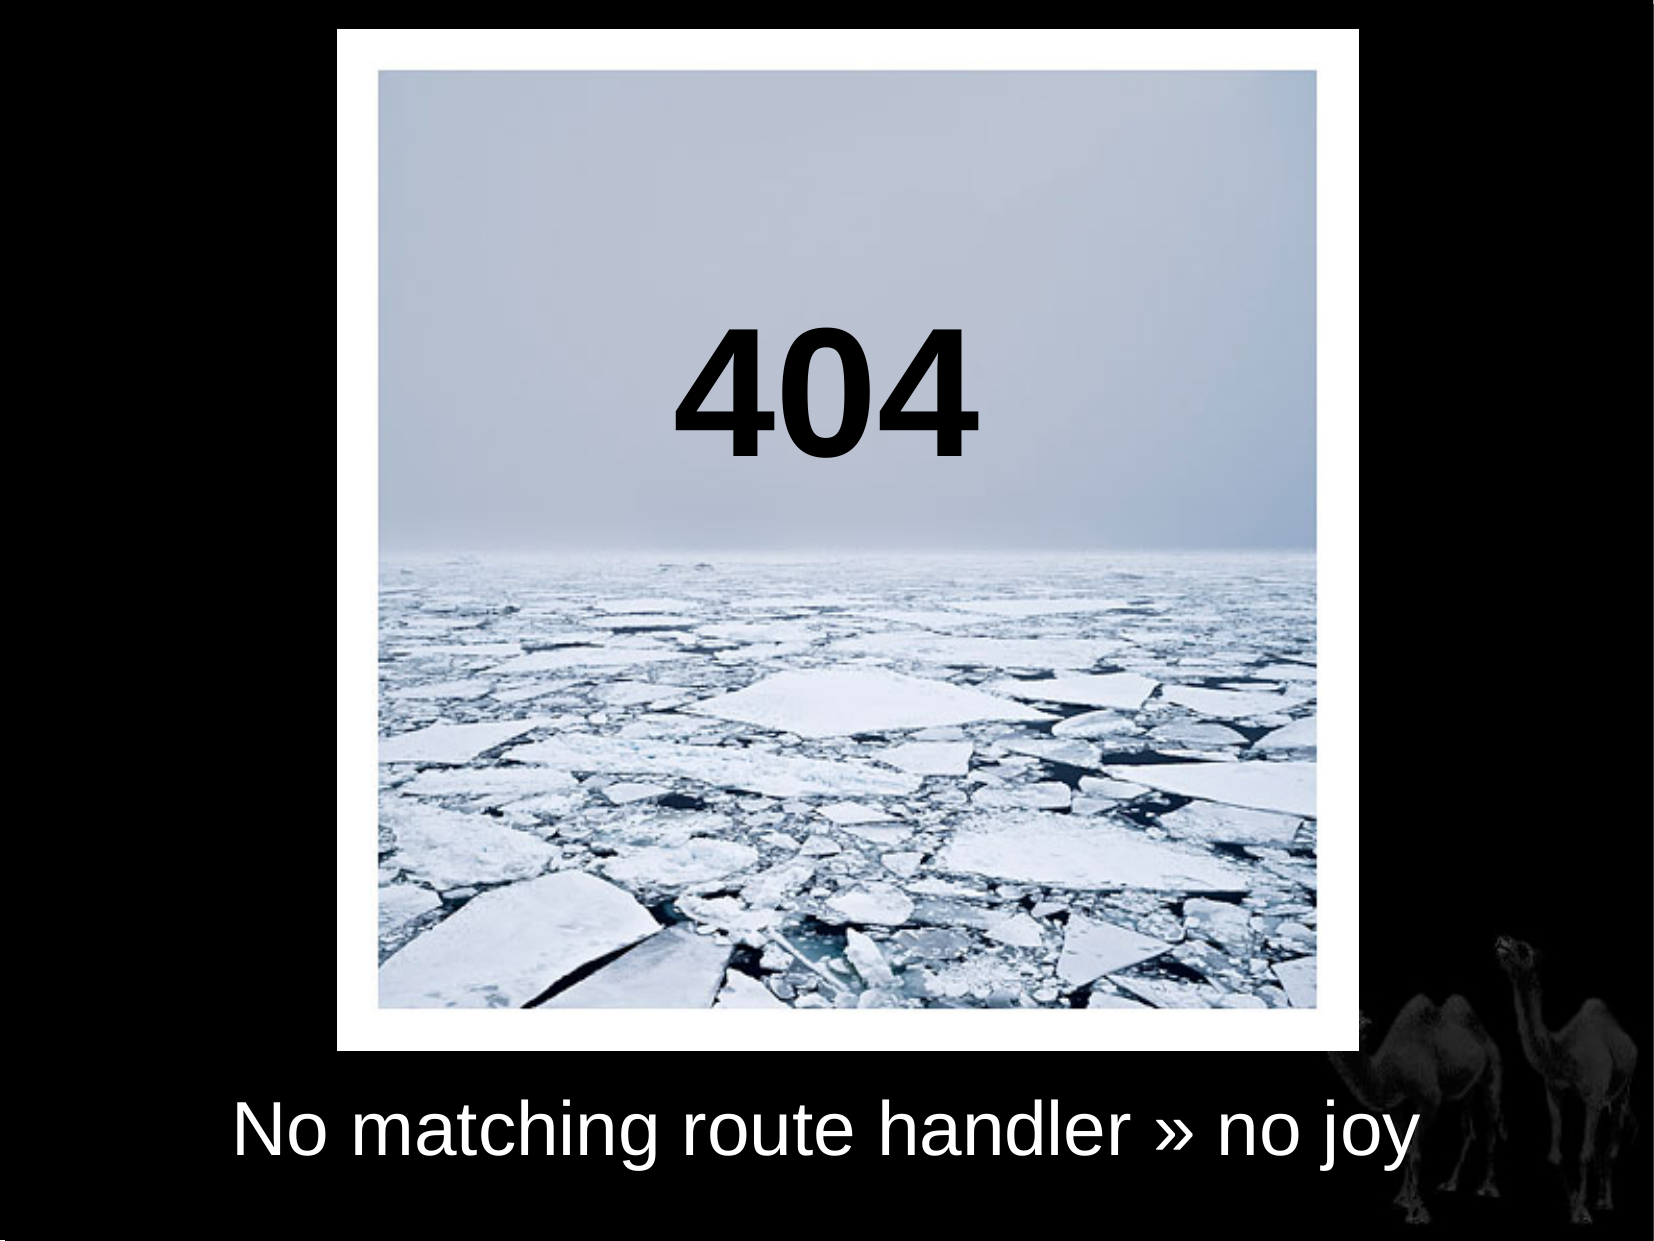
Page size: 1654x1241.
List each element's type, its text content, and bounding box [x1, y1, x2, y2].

picture [5, 4, 1654, 1241]
list 404 No matching route handler » no joy [82, 290, 1571, 1182]
